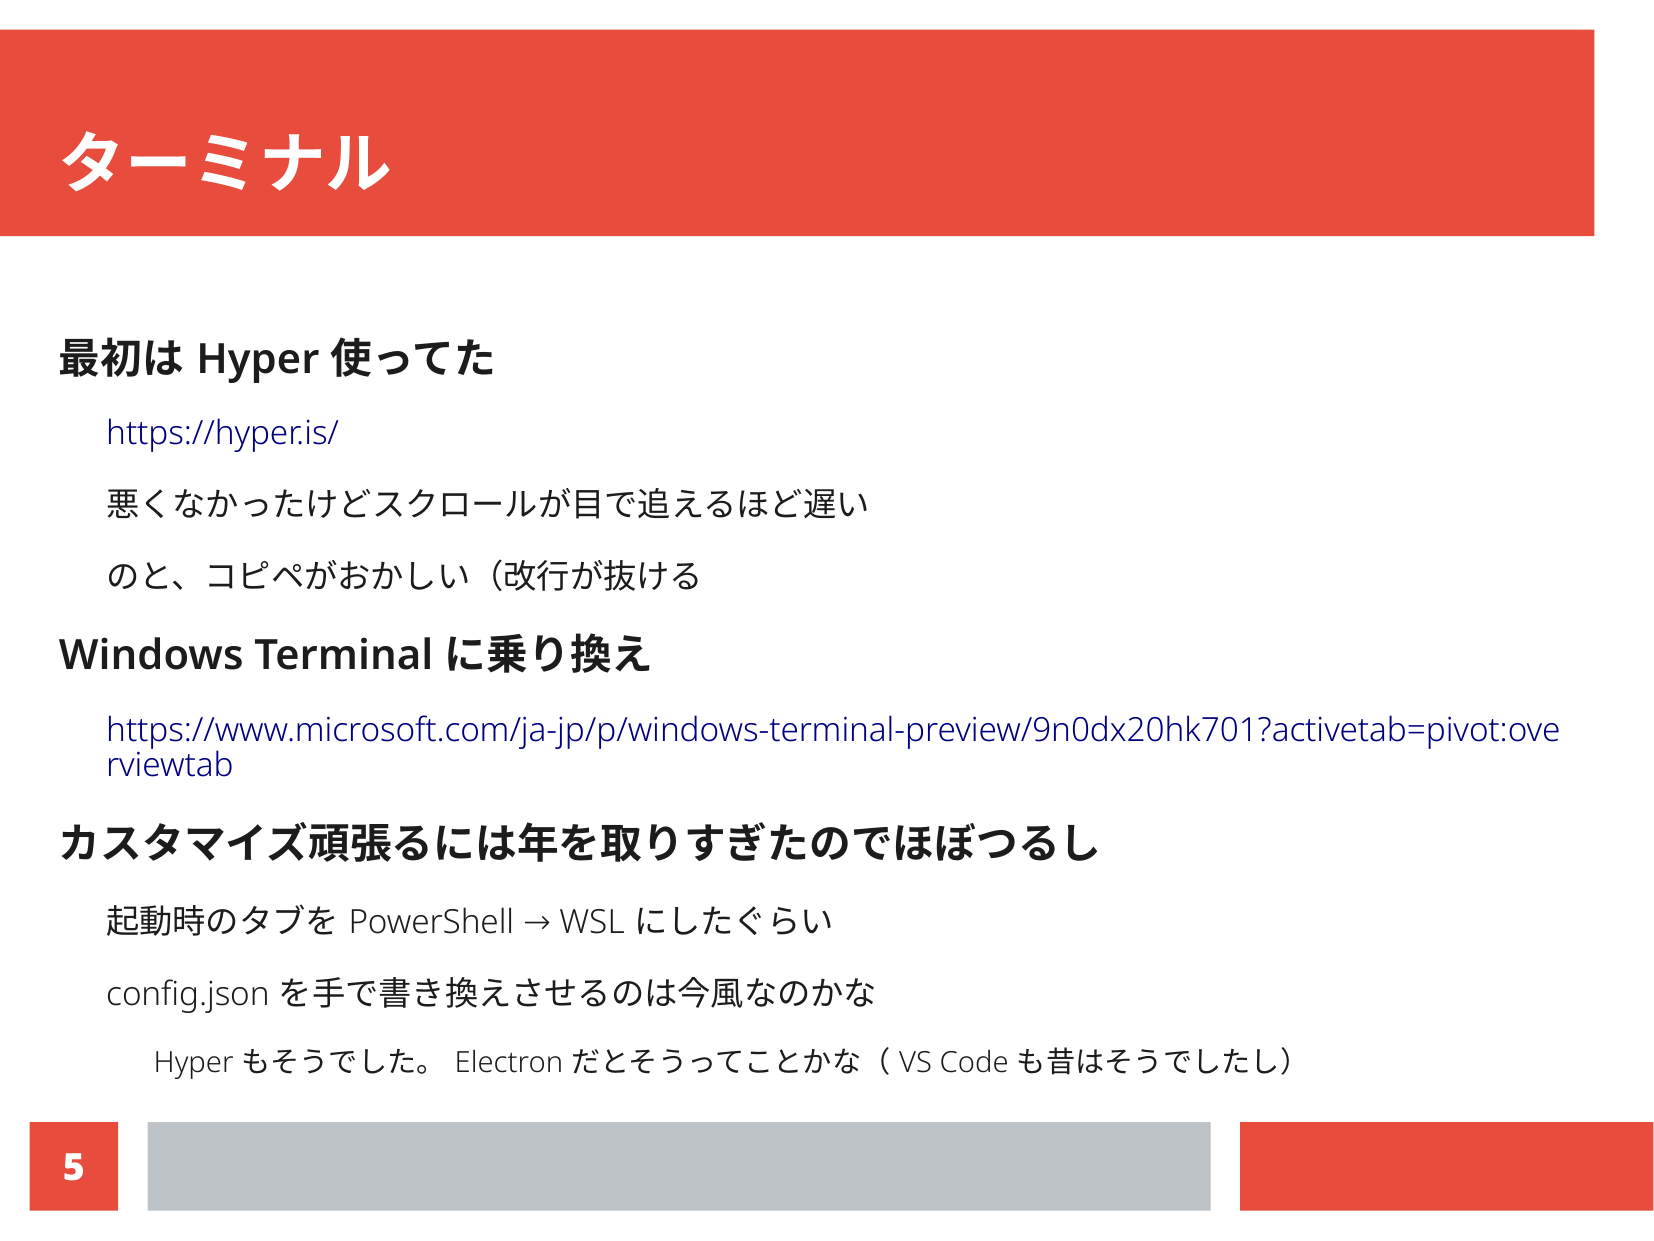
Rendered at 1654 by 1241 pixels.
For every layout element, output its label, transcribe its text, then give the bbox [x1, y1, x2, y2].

title ターミナル [59, 59, 1595, 207]
list 最初はHyper使ってた https://hyper.is/ 悪くなかったけどスクロールが目で追えるほど遅い のと、コピペがおかしい（改行が抜ける Windows Terminalに乗り換え https://www.microsoft.com/ja-jp/p/windows-terminal-preview/9n0dx20hk701?activetab=pivot:overviewtab カスタマイズ頑張るには年を取りすぎたのでほぼつるし 起動時のタブをPowerShell → WSLにしたぐらい config.jsonを手で書き換えさせるのは今風なのかな Hyperもそうでした。Electronだとそうってことかな（VS Codeも昔はそうでしたし） [59, 324, 1565, 1093]
